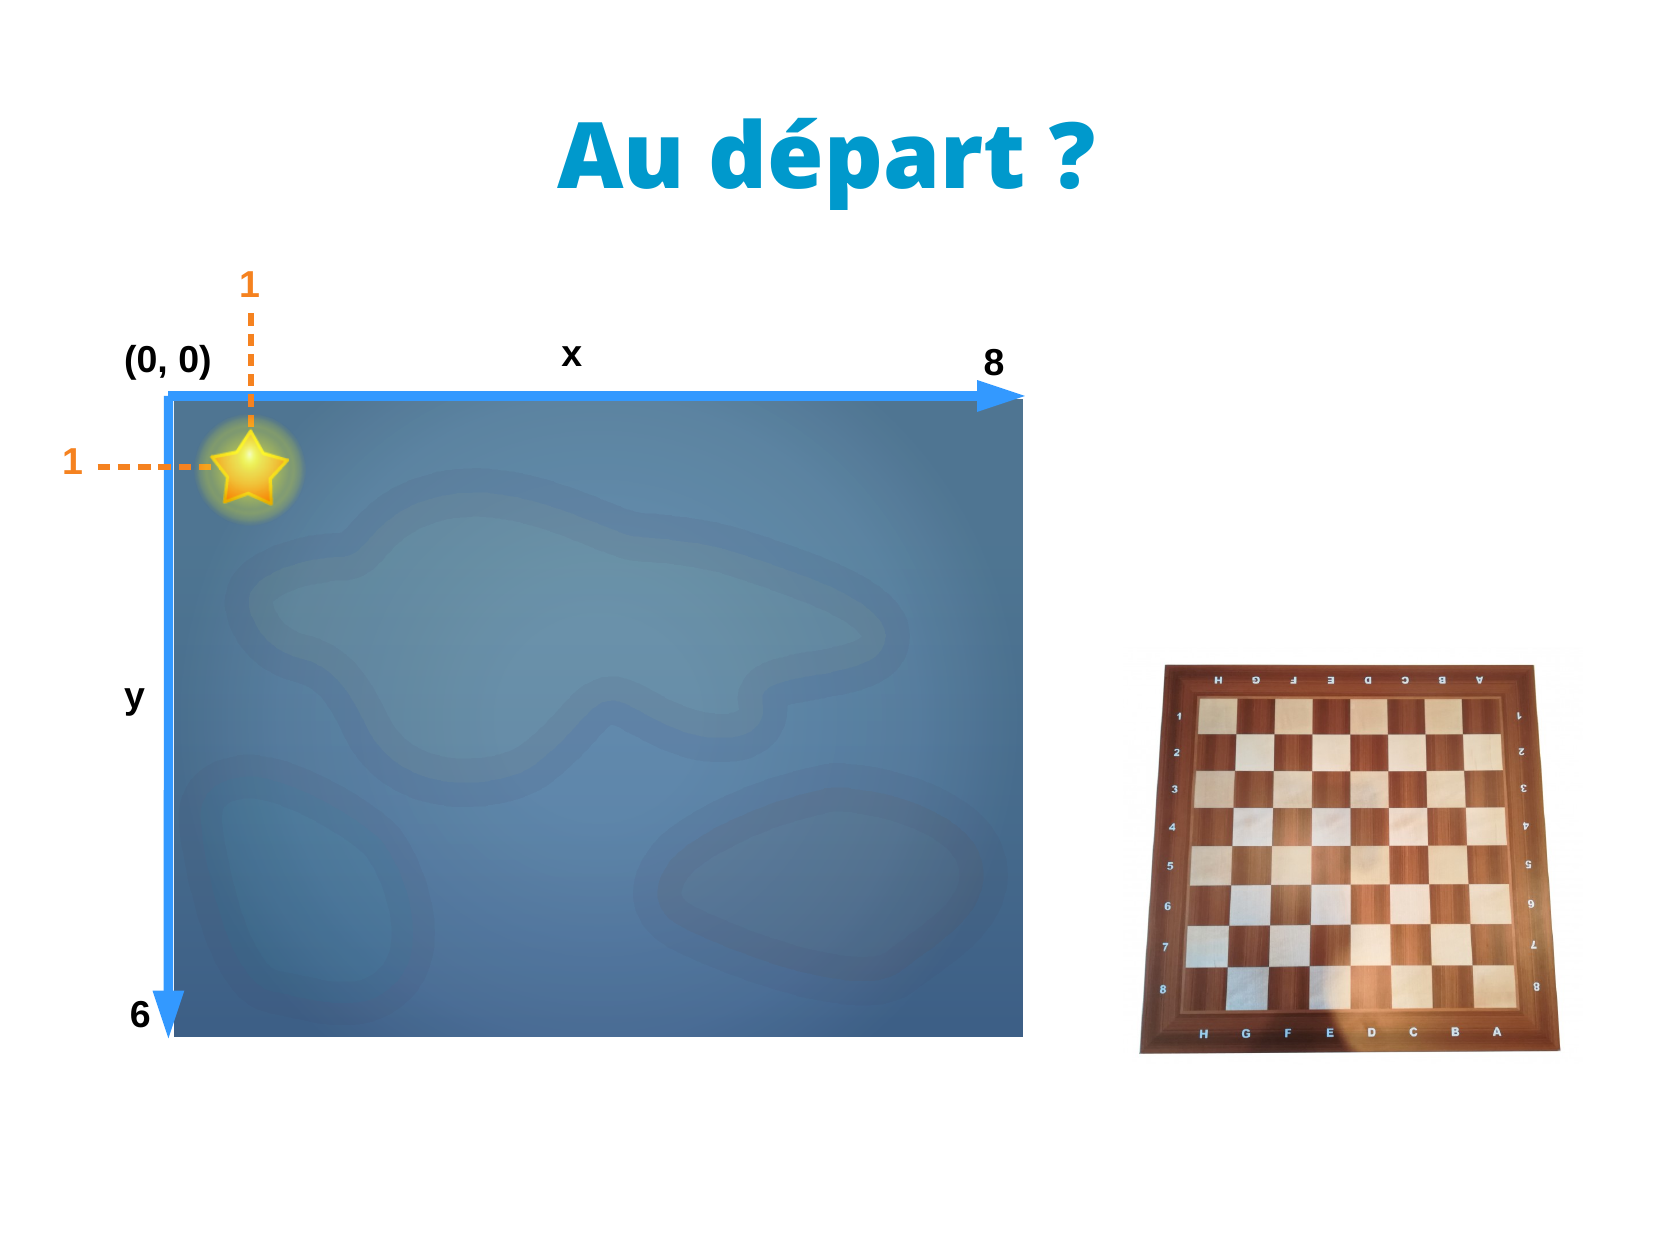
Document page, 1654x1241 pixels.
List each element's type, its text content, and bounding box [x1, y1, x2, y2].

text_box 1 [47, 433, 98, 491]
picture [174, 399, 1023, 1037]
text_box x [546, 325, 594, 408]
picture [1123, 625, 1583, 1085]
title Au départ ? [82, 49, 1571, 257]
text_box 6 [115, 986, 210, 1046]
text_box 1 [224, 256, 275, 314]
text_box 8 [759, 333, 1019, 391]
text_box (0, 0) [109, 331, 228, 391]
text_box y [109, 667, 157, 751]
